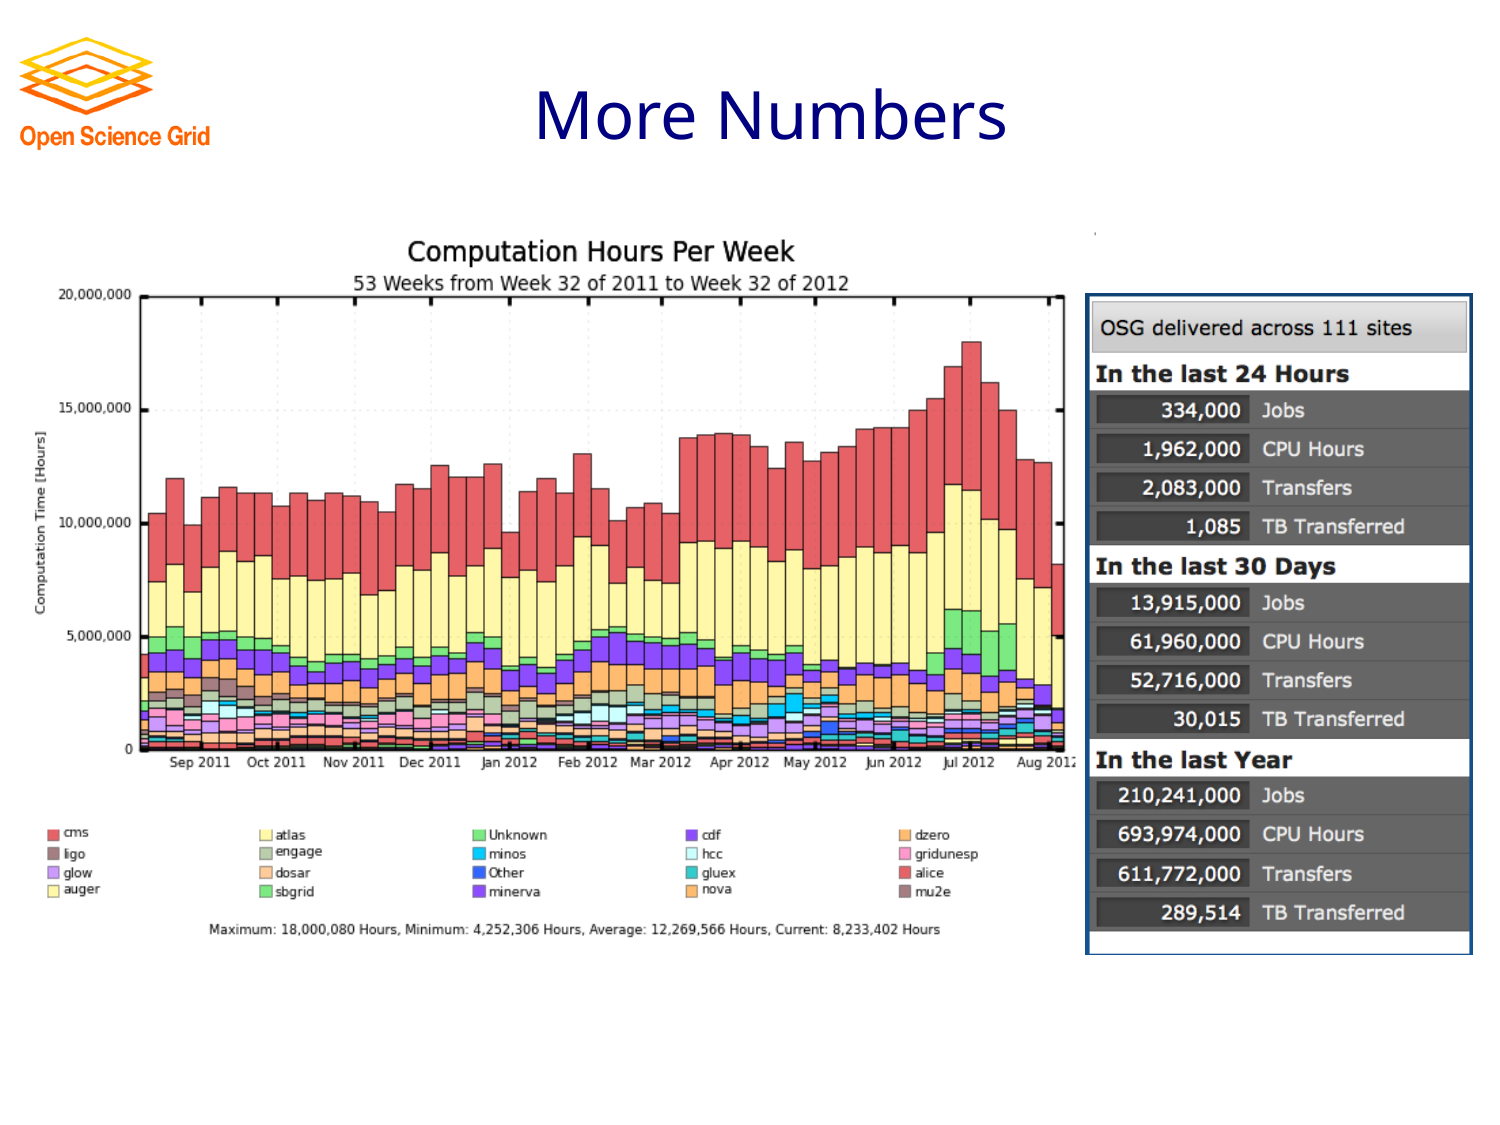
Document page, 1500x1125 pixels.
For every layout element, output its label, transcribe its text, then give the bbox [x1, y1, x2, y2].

picture [0, 14, 229, 167]
picture [0, 218, 1473, 962]
title More Numbers [201, 18, 1342, 207]
